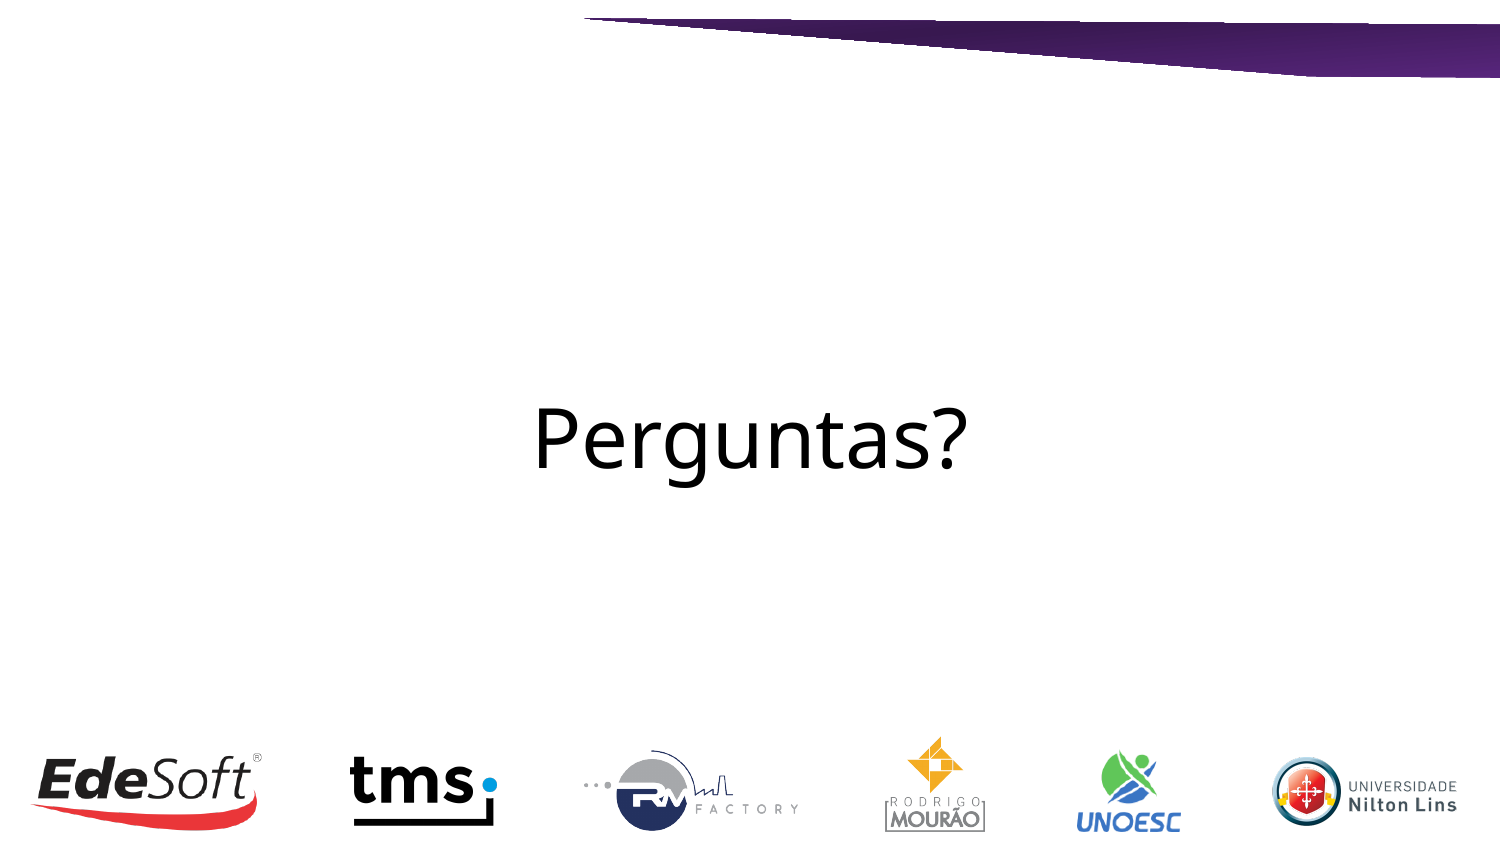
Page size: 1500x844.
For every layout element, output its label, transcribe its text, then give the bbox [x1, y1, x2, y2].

picture [885, 736, 985, 832]
picture [1268, 751, 1462, 831]
title Perguntas? [112, 398, 1388, 473]
picture [584, 750, 798, 831]
picture [347, 751, 500, 831]
picture [30, 751, 264, 831]
picture [1077, 749, 1181, 832]
